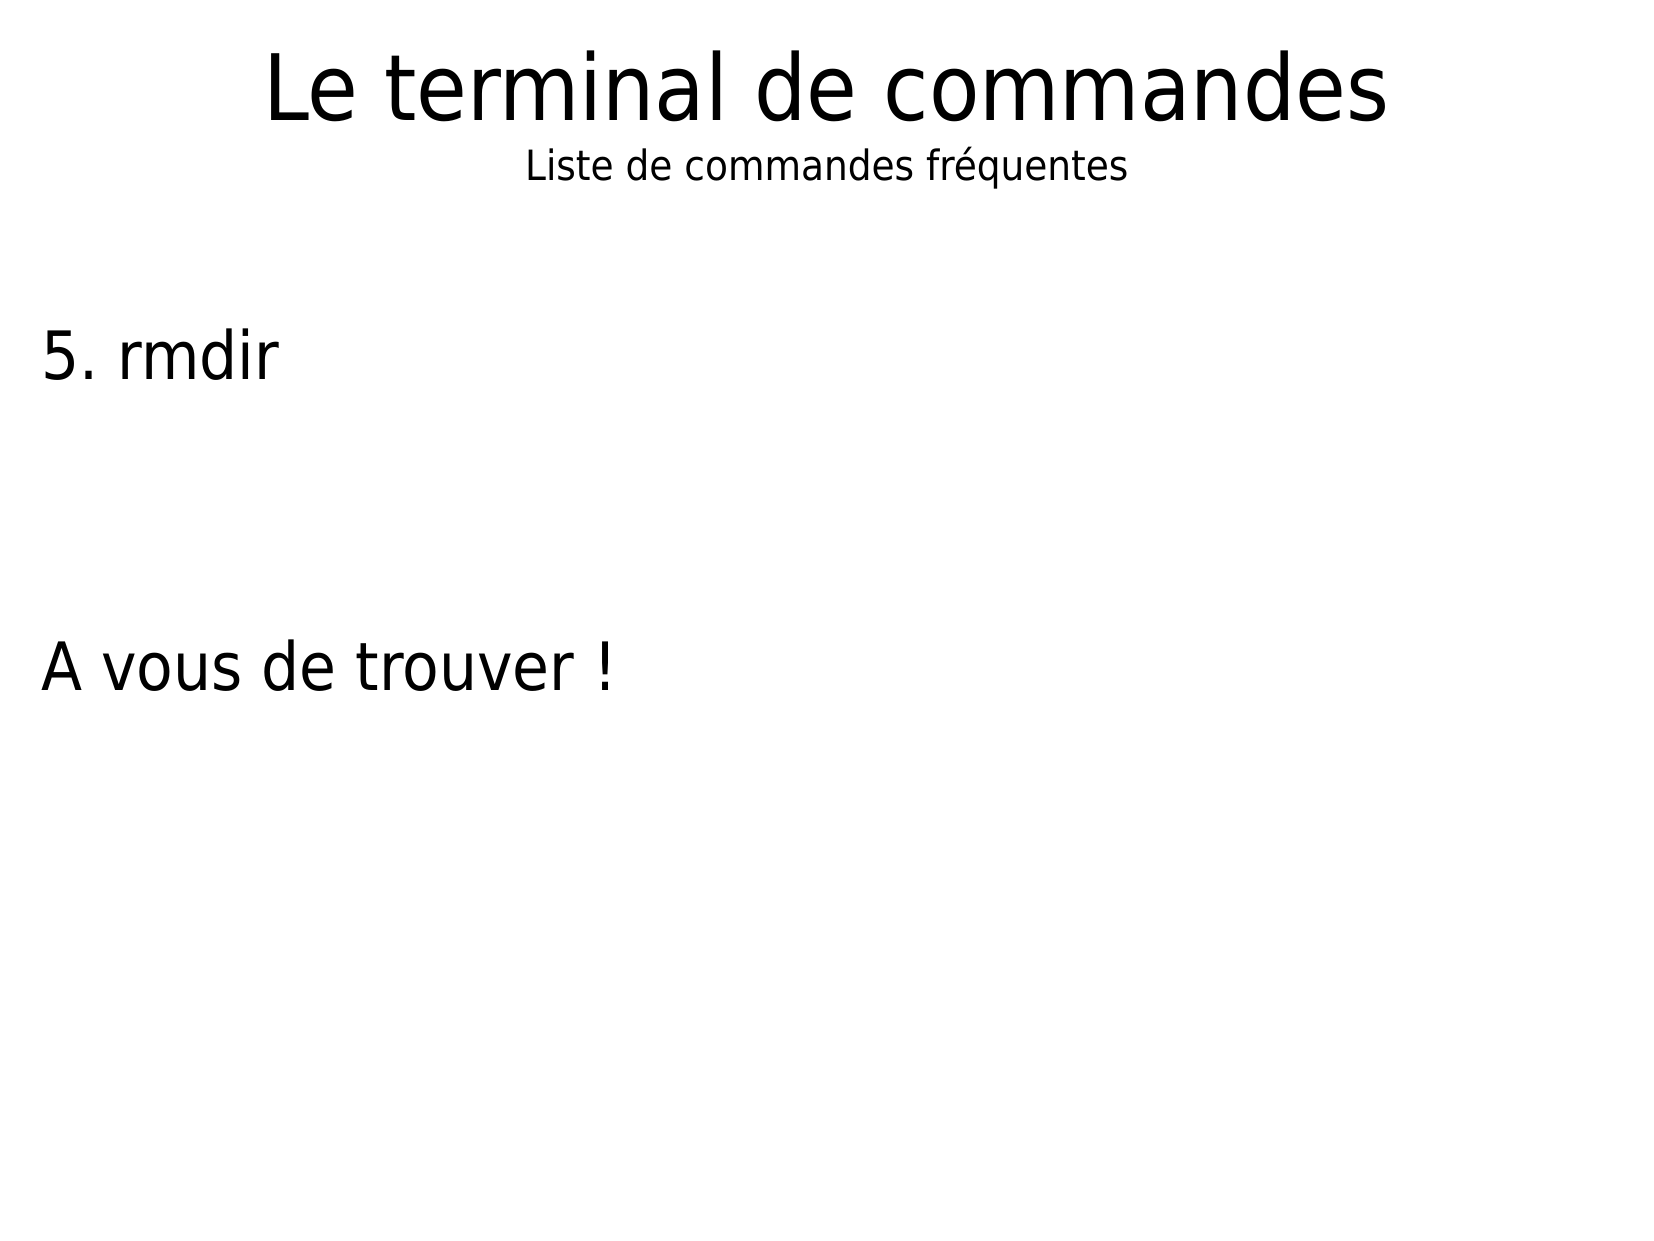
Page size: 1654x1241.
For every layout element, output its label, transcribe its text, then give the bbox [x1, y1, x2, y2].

title Le terminal de commandes Liste de commandes fréquentes [41, 12, 1613, 214]
title 5. rmdir A vous de trouver ! [41, 240, 1613, 1201]
